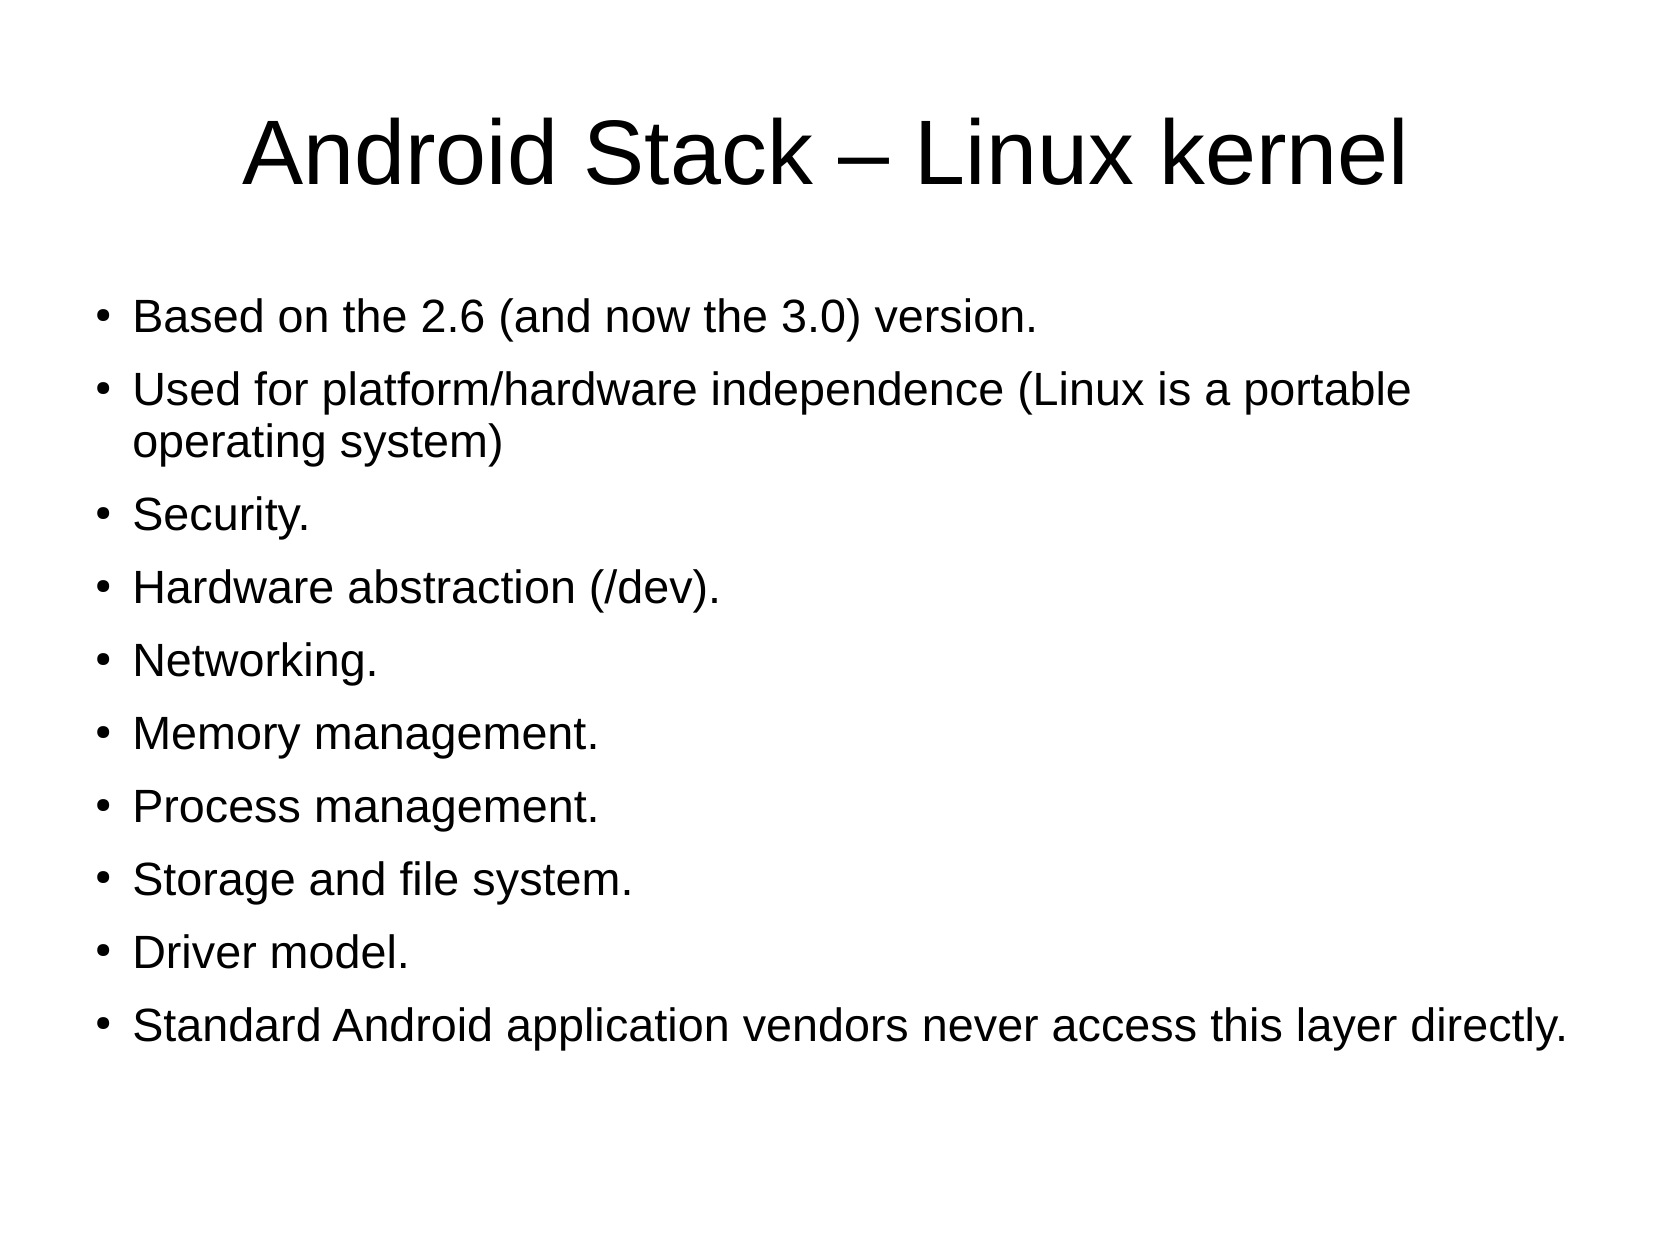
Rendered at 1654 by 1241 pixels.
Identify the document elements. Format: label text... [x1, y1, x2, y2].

title Android Stack – Linux kernel [82, 49, 1571, 257]
list Based on the 2.6 (and now the 3.0) version. Used for platform/hardware independence (Linux is a portable operating system) Security. Hardware abstraction (/dev). Networking. Memory management. Process management. Storage and file system. Driver model. Standard Android application vendors never access this layer directly. [82, 290, 1571, 1109]
